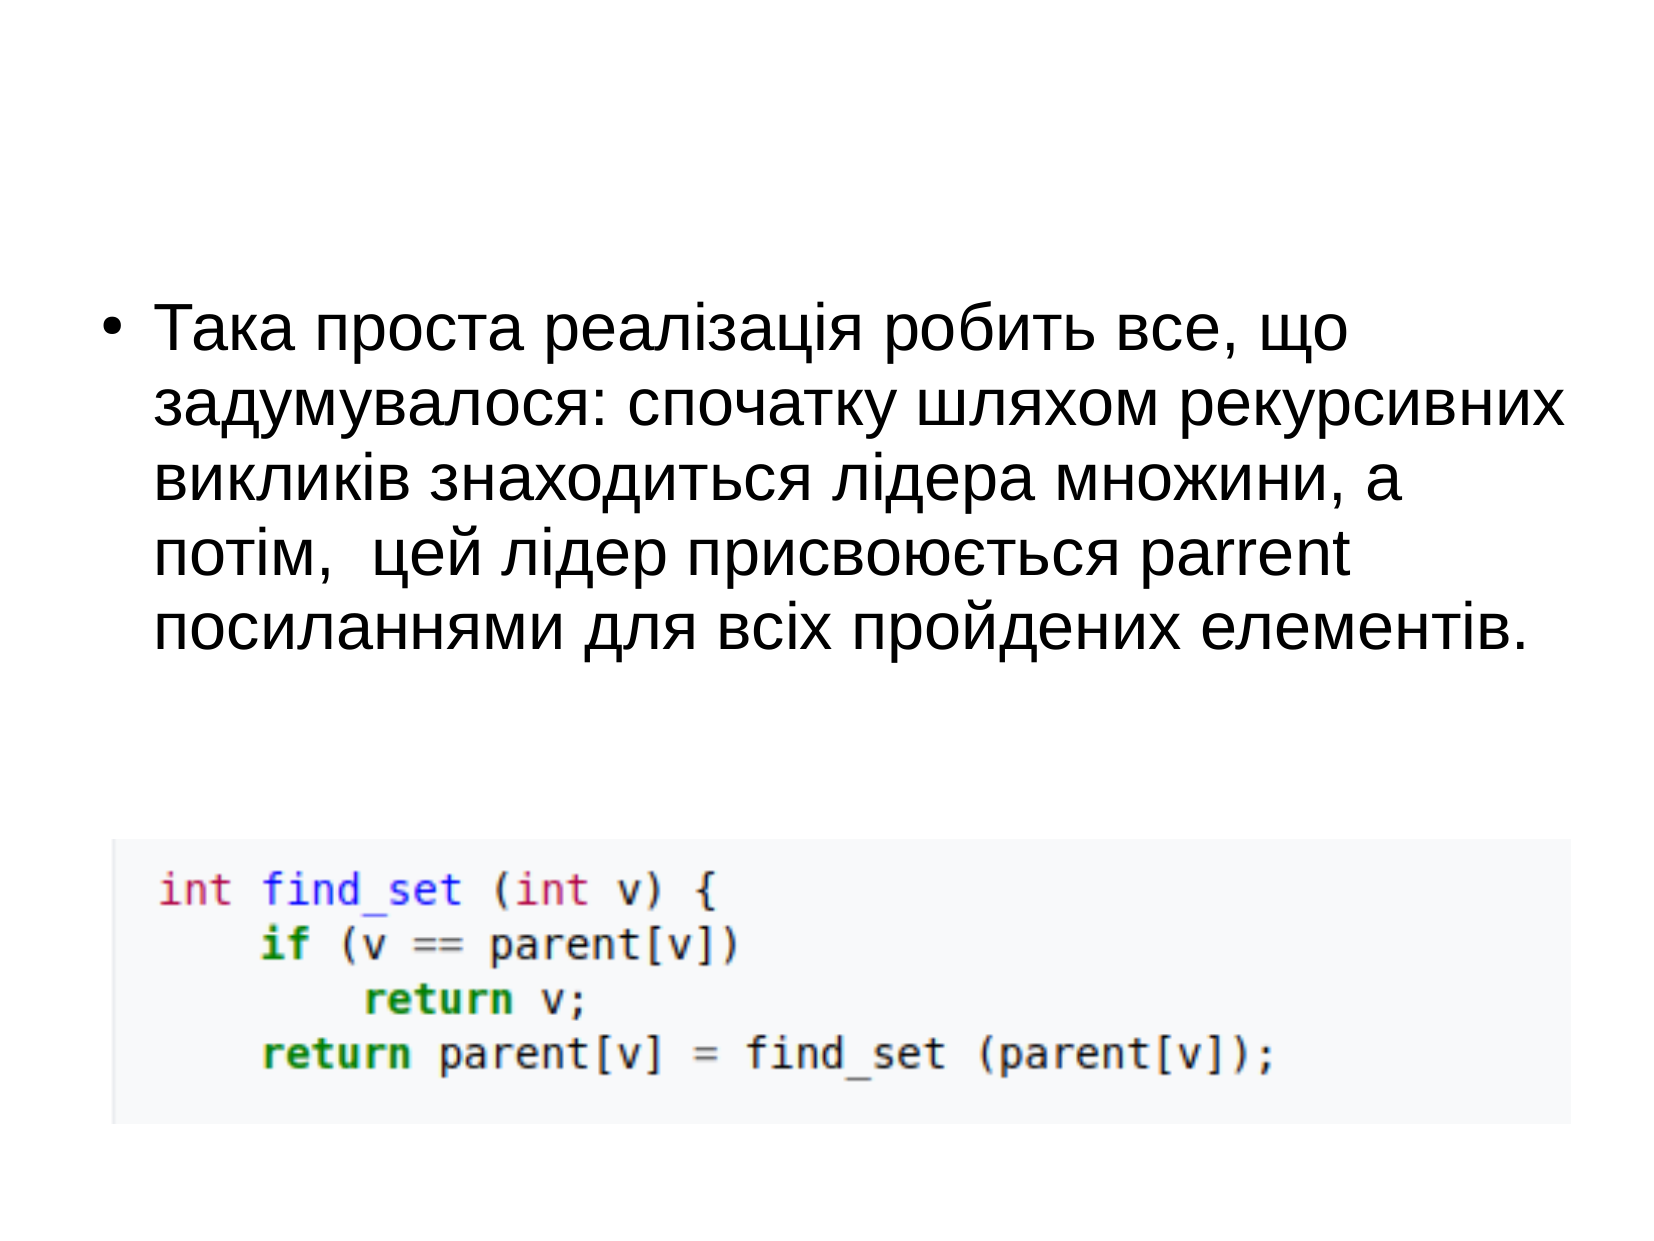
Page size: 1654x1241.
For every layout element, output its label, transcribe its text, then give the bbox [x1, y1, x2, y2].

picture [89, 839, 1571, 1125]
list Така проста реалізація робить все, що задумувалося: спочатку шляхом рекурсивних викликів знаходиться лідера множини, а потім, цей лідер присвоюється parrent посиланнями для всіх пройдених елементів. [82, 290, 1571, 1010]
